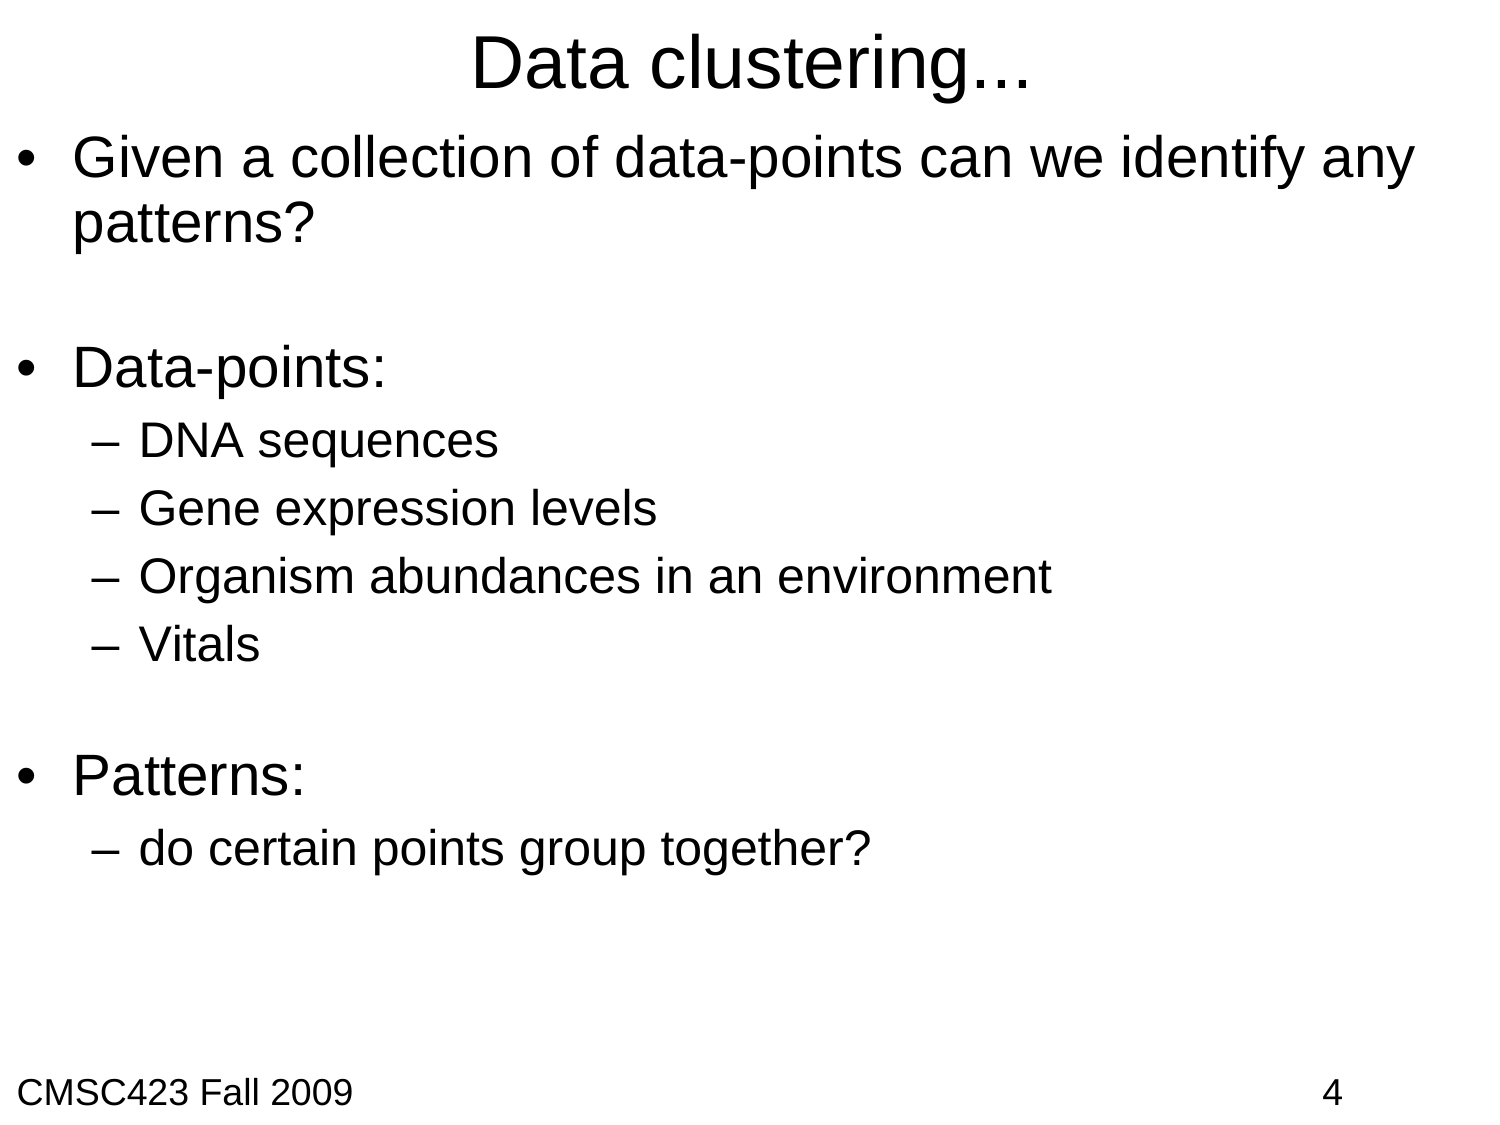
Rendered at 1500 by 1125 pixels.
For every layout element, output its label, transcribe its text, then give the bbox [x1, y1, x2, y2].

title Data clustering... [19, 9, 1485, 116]
list Given a collection of data-points can we identify any patterns? Data-points: DNA sequences Gene expression levels Organism abundances in an environment Vitals Patterns: do certain points group together? [16, 124, 1485, 1057]
